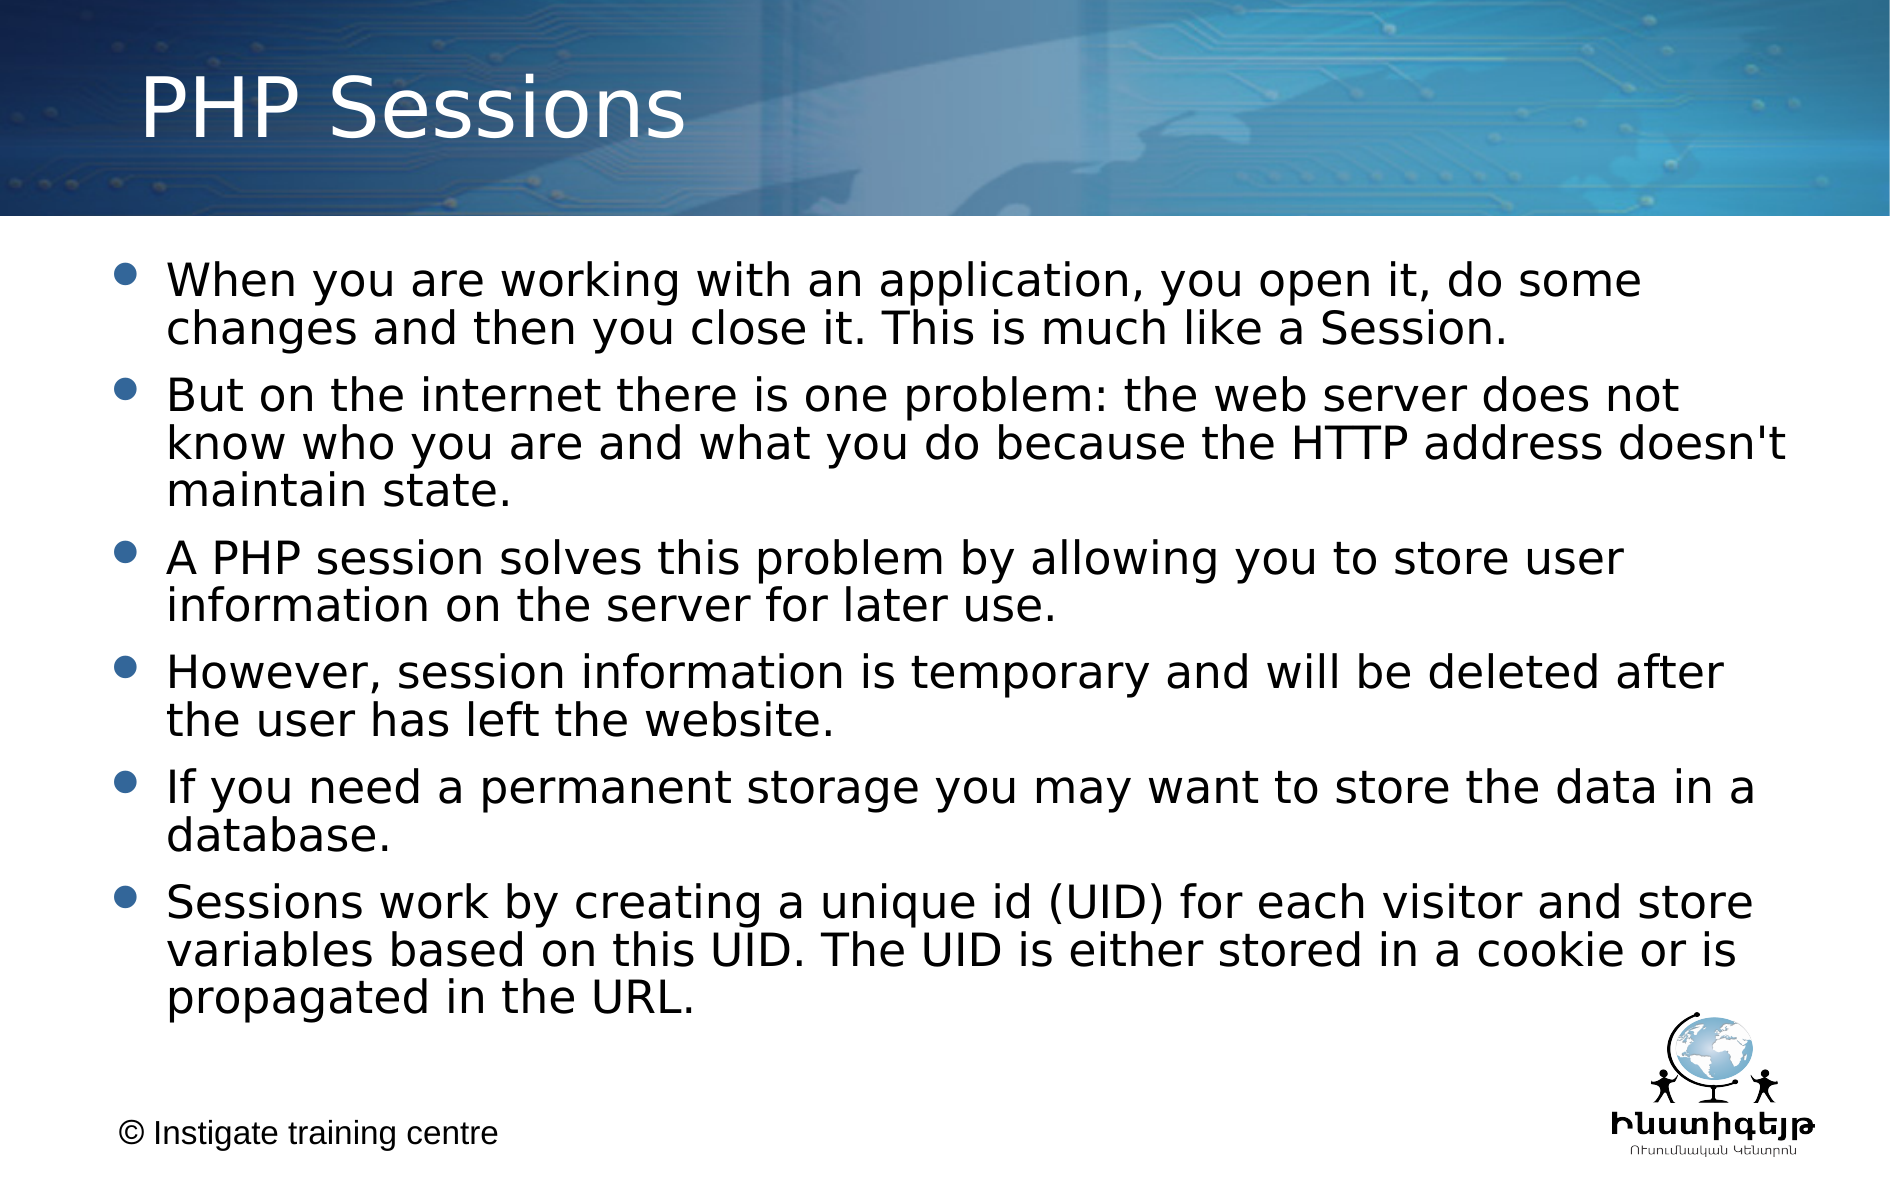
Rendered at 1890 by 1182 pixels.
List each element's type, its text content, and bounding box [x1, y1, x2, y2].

list When you are working with an application, you open it, do some changes and then you close it. This is much like a Session. But on the internet there is one problem: the web server does not know who you are and what you do because the HTTP address doesn't maintain state. A PHP session solves this problem by allowing you to store user information on the server for later use. However, session information is temporary and will be deleted after the user has left the website. If you need a permanent storage you may want to store the data in a database. Sessions work by creating a unique id (UID) for each visitor and store variables based on this UID. The UID is either stored in a cookie or is propagated in the URL. [110, 258, 1801, 285]
picture [1612, 1012, 1815, 1157]
text_box PHP Sessions [138, 82, 1801, 96]
picture [0, 0, 1890, 216]
